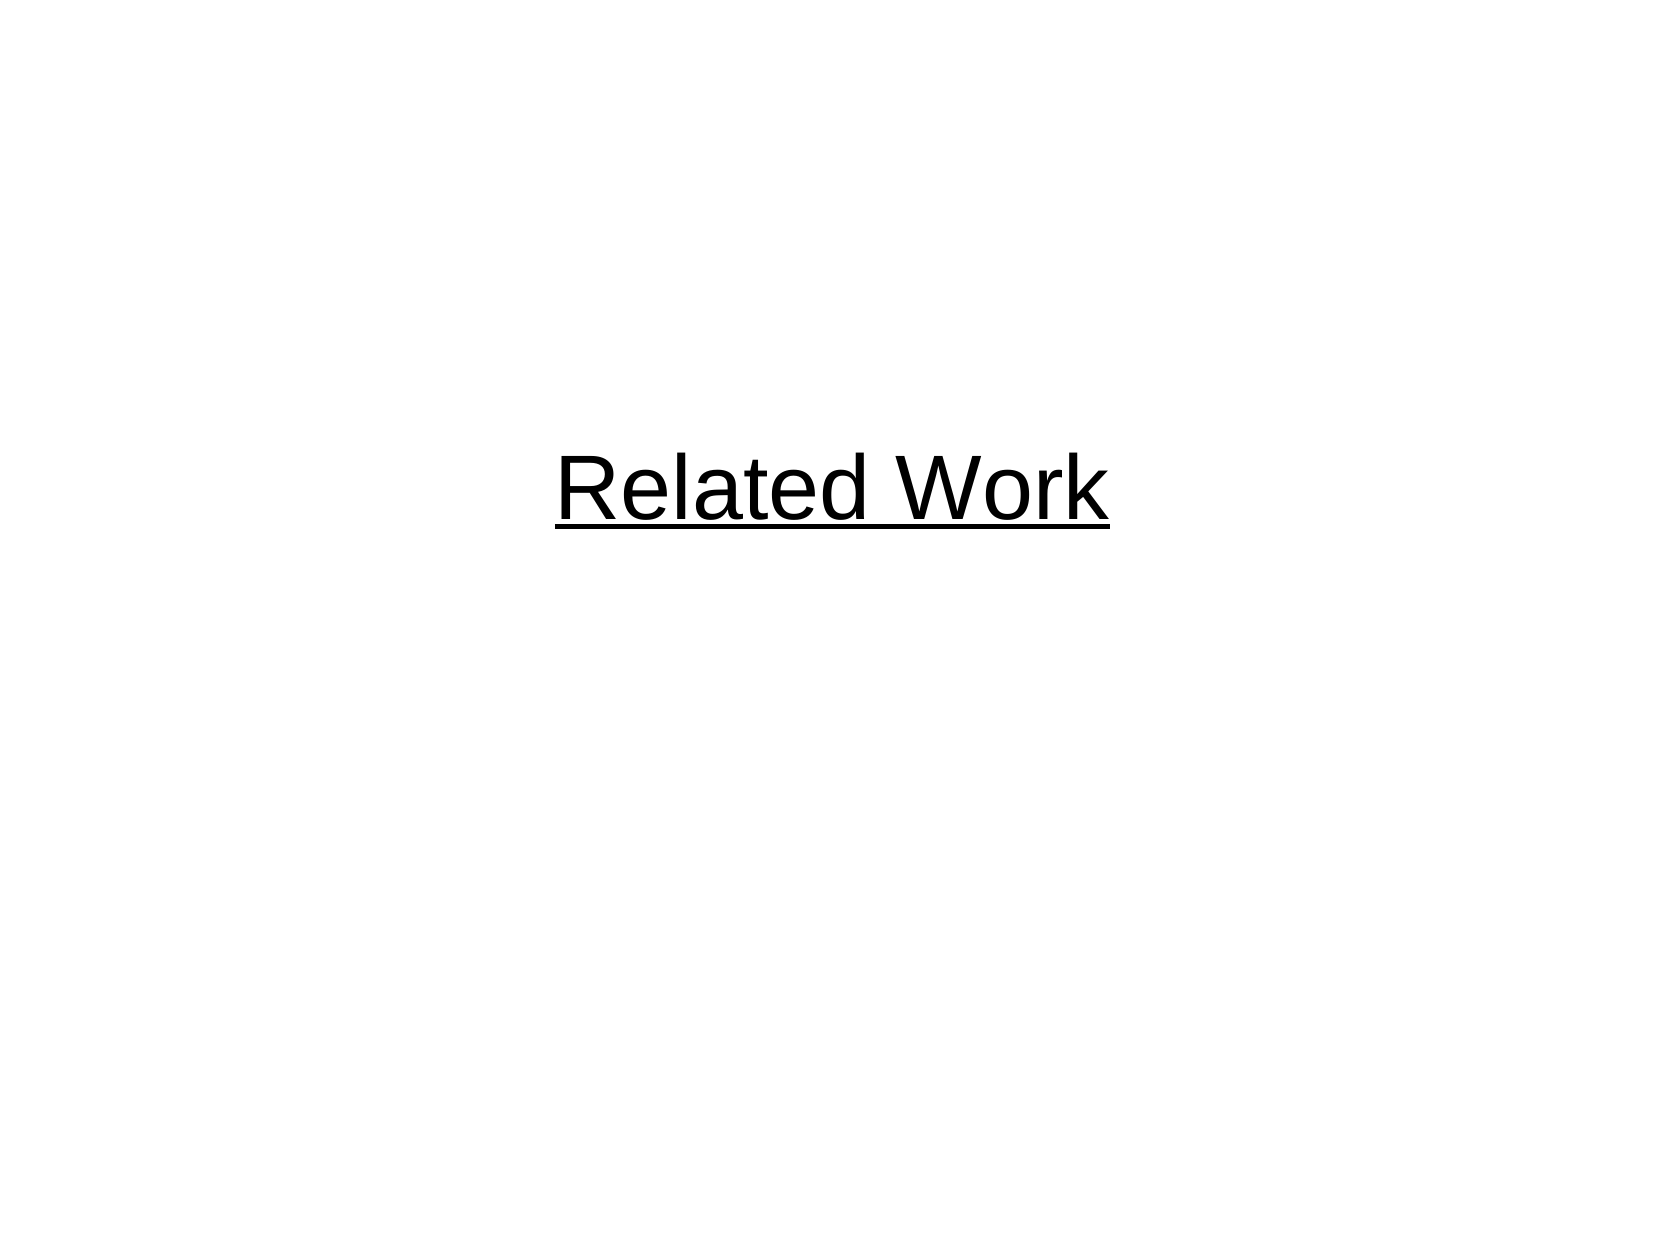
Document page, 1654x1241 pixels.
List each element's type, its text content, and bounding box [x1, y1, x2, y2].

title Related Work [88, 383, 1577, 591]
